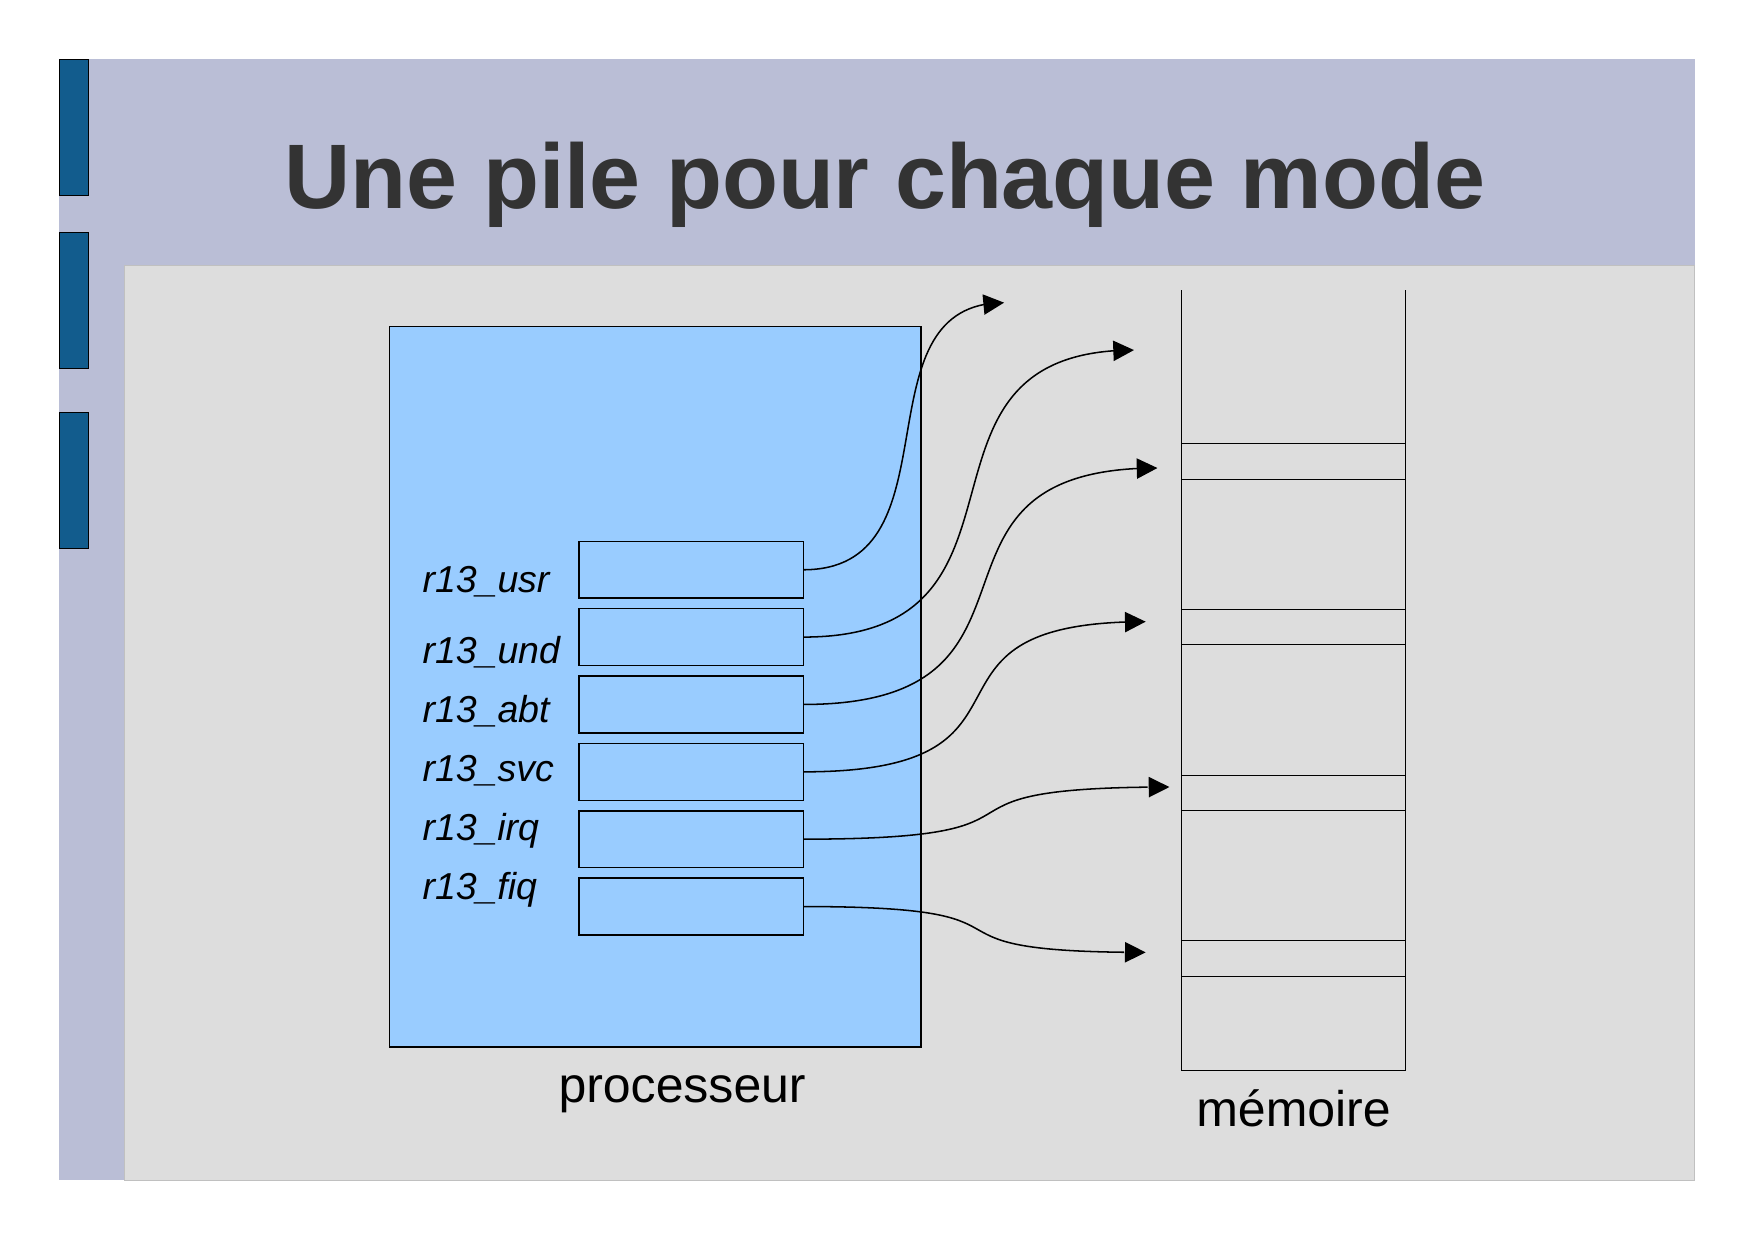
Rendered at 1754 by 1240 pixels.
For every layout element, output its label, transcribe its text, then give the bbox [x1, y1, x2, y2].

text_box r13_svc [407, 739, 569, 798]
title Une pile pour chaque mode [118, 88, 1654, 266]
text_box mémoire [1181, 1073, 1406, 1145]
text_box [580, 542, 803, 597]
text_box [580, 812, 803, 867]
text_box r13_abt [407, 680, 565, 739]
text_box r13_usr [407, 550, 565, 609]
text_box [580, 609, 803, 665]
text_box r13_und [407, 621, 575, 680]
text_box r13_fiq [407, 857, 552, 916]
text_box [580, 744, 803, 800]
text_box processeur [543, 1050, 821, 1122]
text_box [389, 326, 922, 1047]
text_box [580, 879, 803, 934]
text_box r13_irq [407, 798, 554, 857]
text_box [580, 677, 803, 732]
